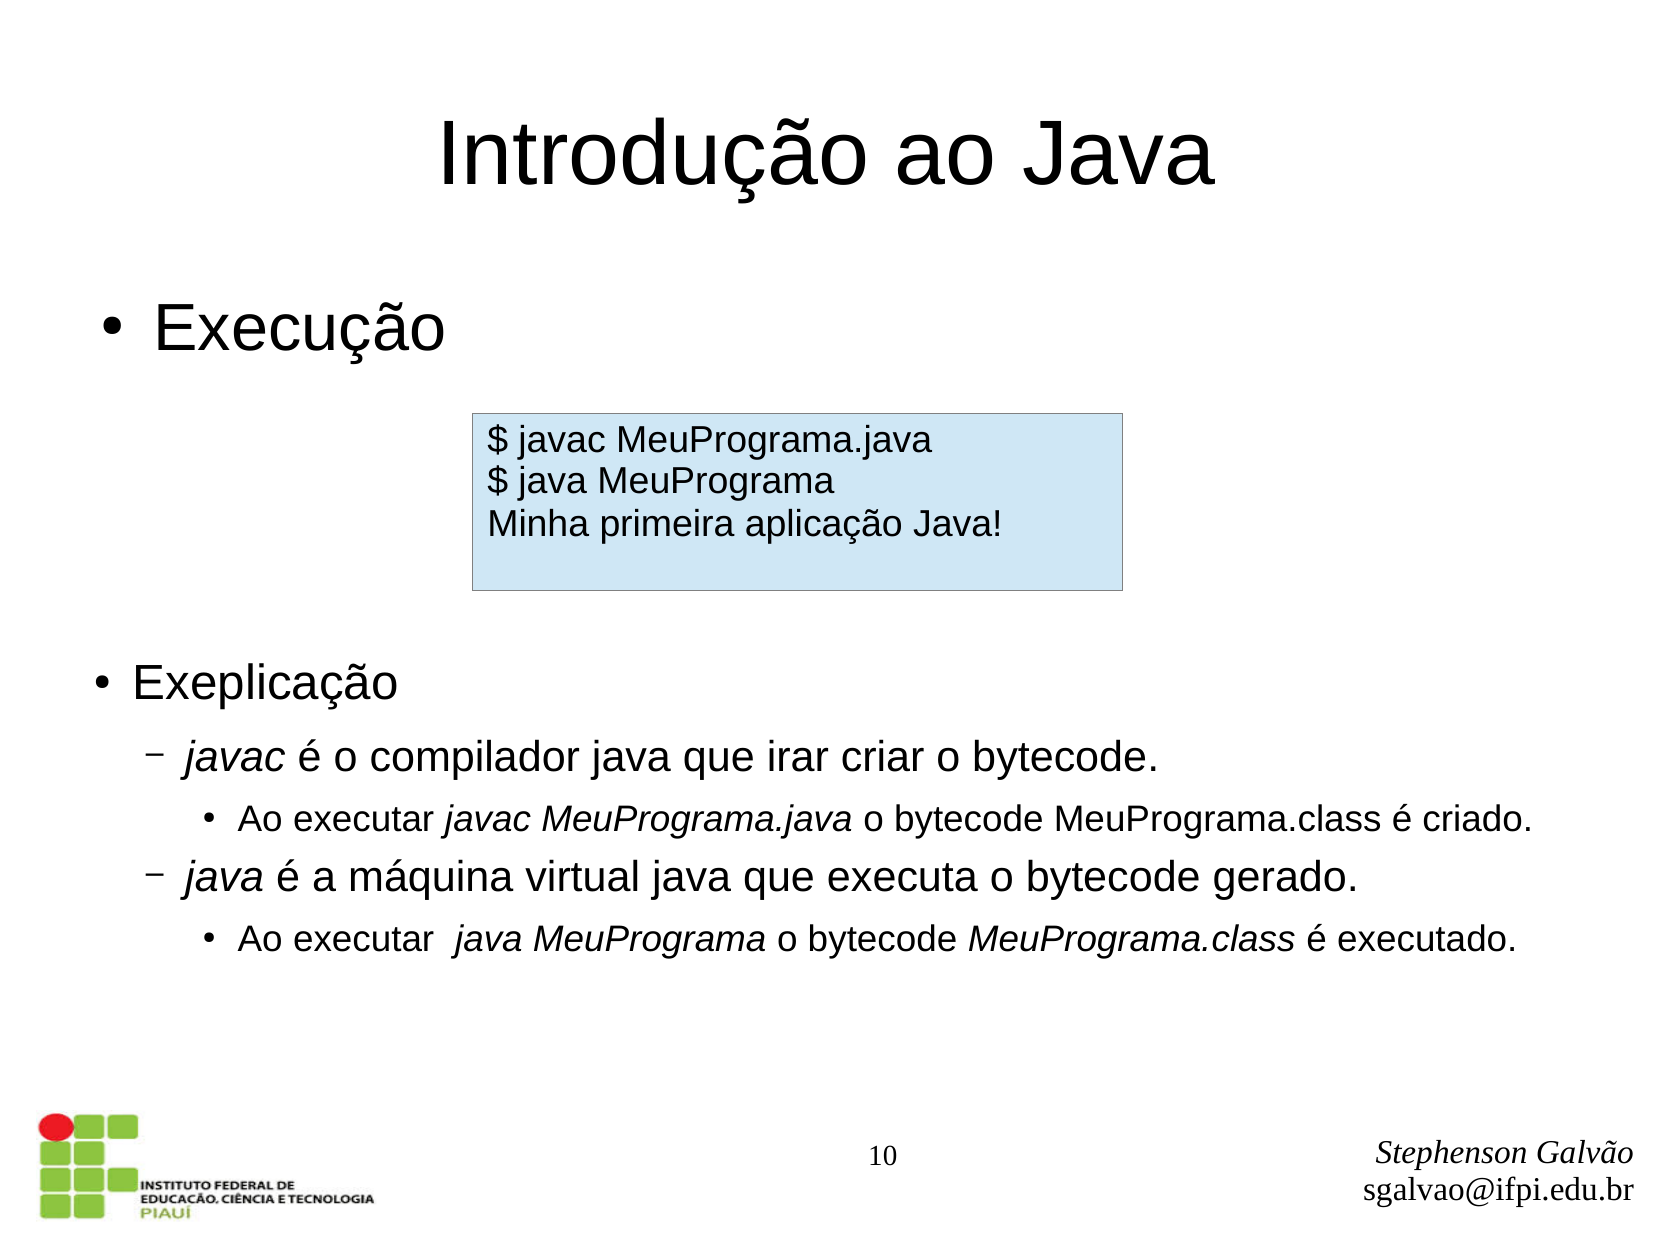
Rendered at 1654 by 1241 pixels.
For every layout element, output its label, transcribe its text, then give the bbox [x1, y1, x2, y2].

list Execução [82, 290, 1538, 438]
list Exeplicação javac é o compilador java que irar criar o bytecode. Ao executar javac MeuPrograma.java o bytecode MeuPrograma.class é criado. java é a máquina virtual java que executa o bytecode gerado. Ao executar java MeuPrograma o bytecode MeuPrograma.class é executado. [80, 655, 1536, 1034]
picture [36, 1110, 378, 1229]
text_box $ javac MeuPrograma.java $ java MeuPrograma Minha primeira aplicação Java! [472, 413, 1123, 591]
title Introdução ao Java [82, 49, 1571, 257]
